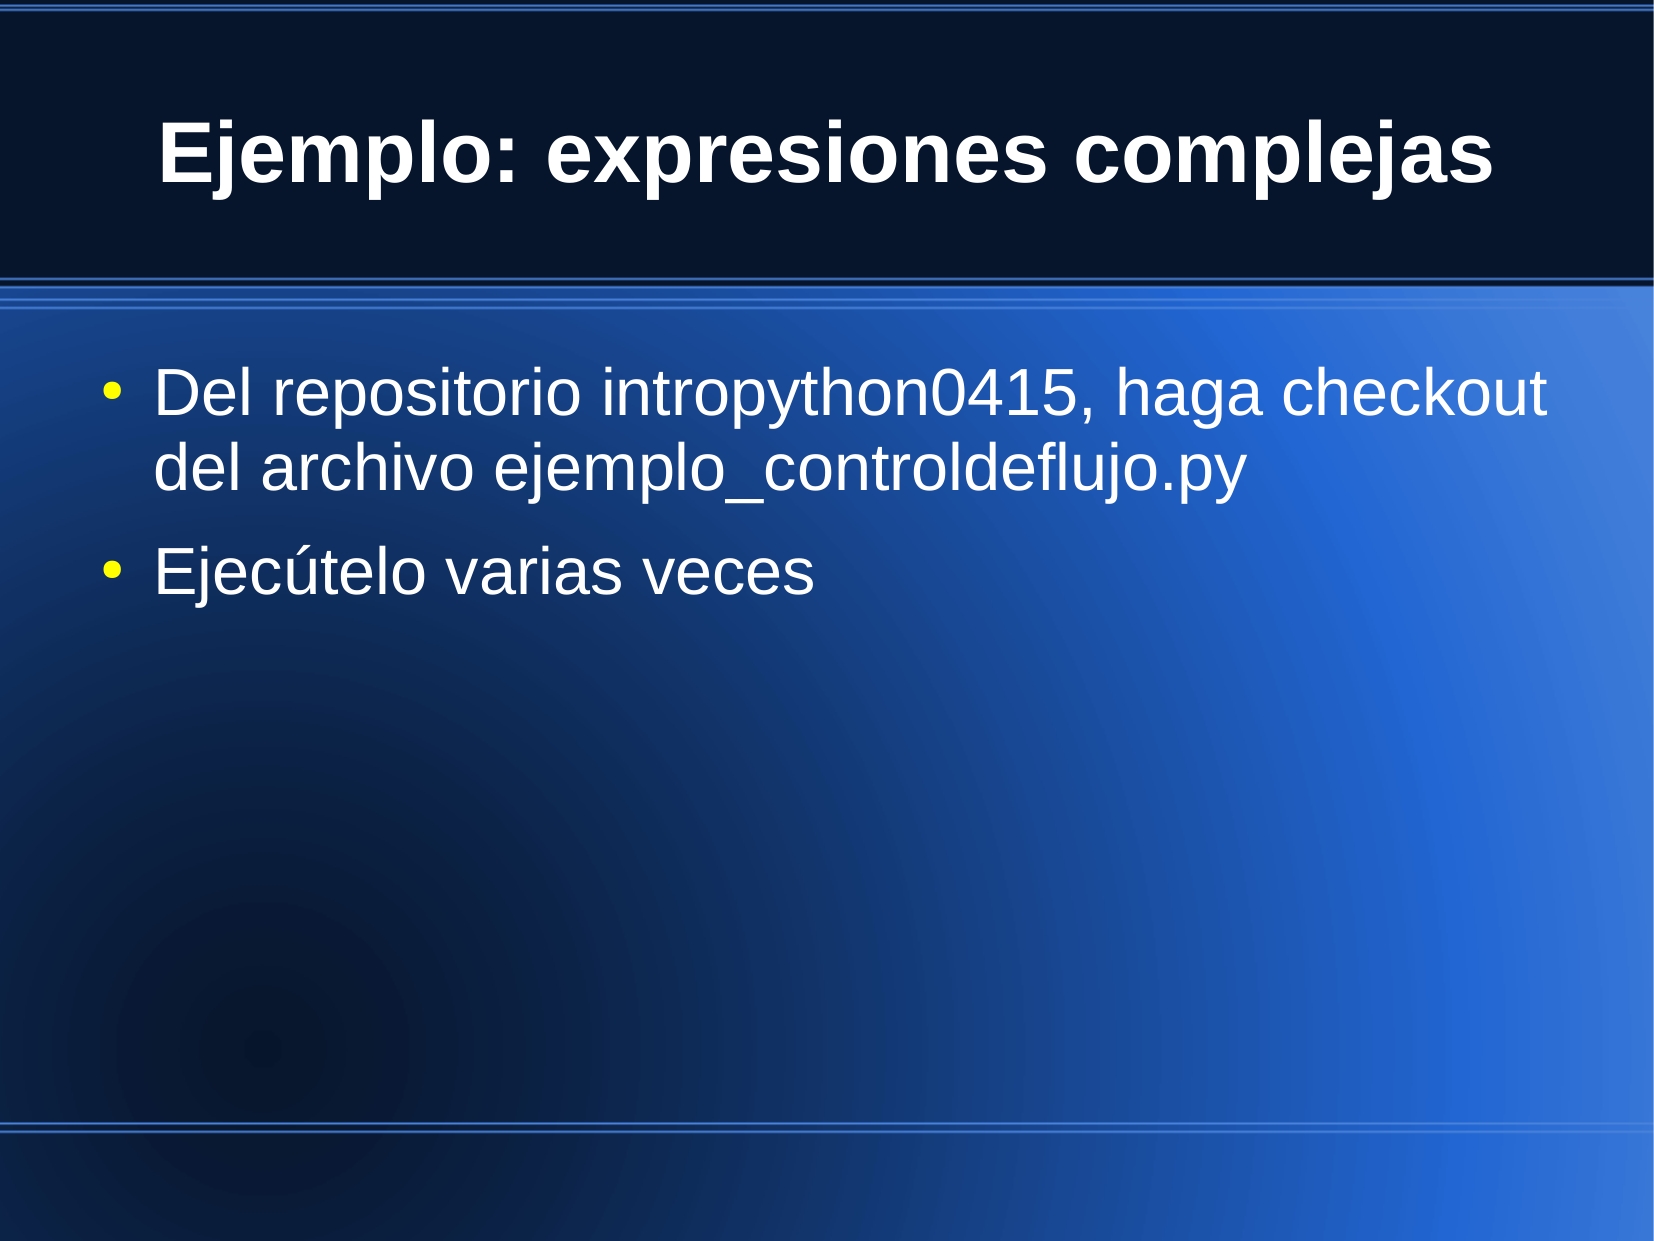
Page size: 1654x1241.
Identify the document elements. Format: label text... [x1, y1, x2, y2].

title Ejemplo: expresiones complejas [82, 49, 1571, 257]
picture [0, 0, 1654, 1241]
list Del repositorio intropython0415, haga checkout del archivo ejemplo_controldeflujo.py Ejecútelo varias veces [82, 355, 1571, 1075]
